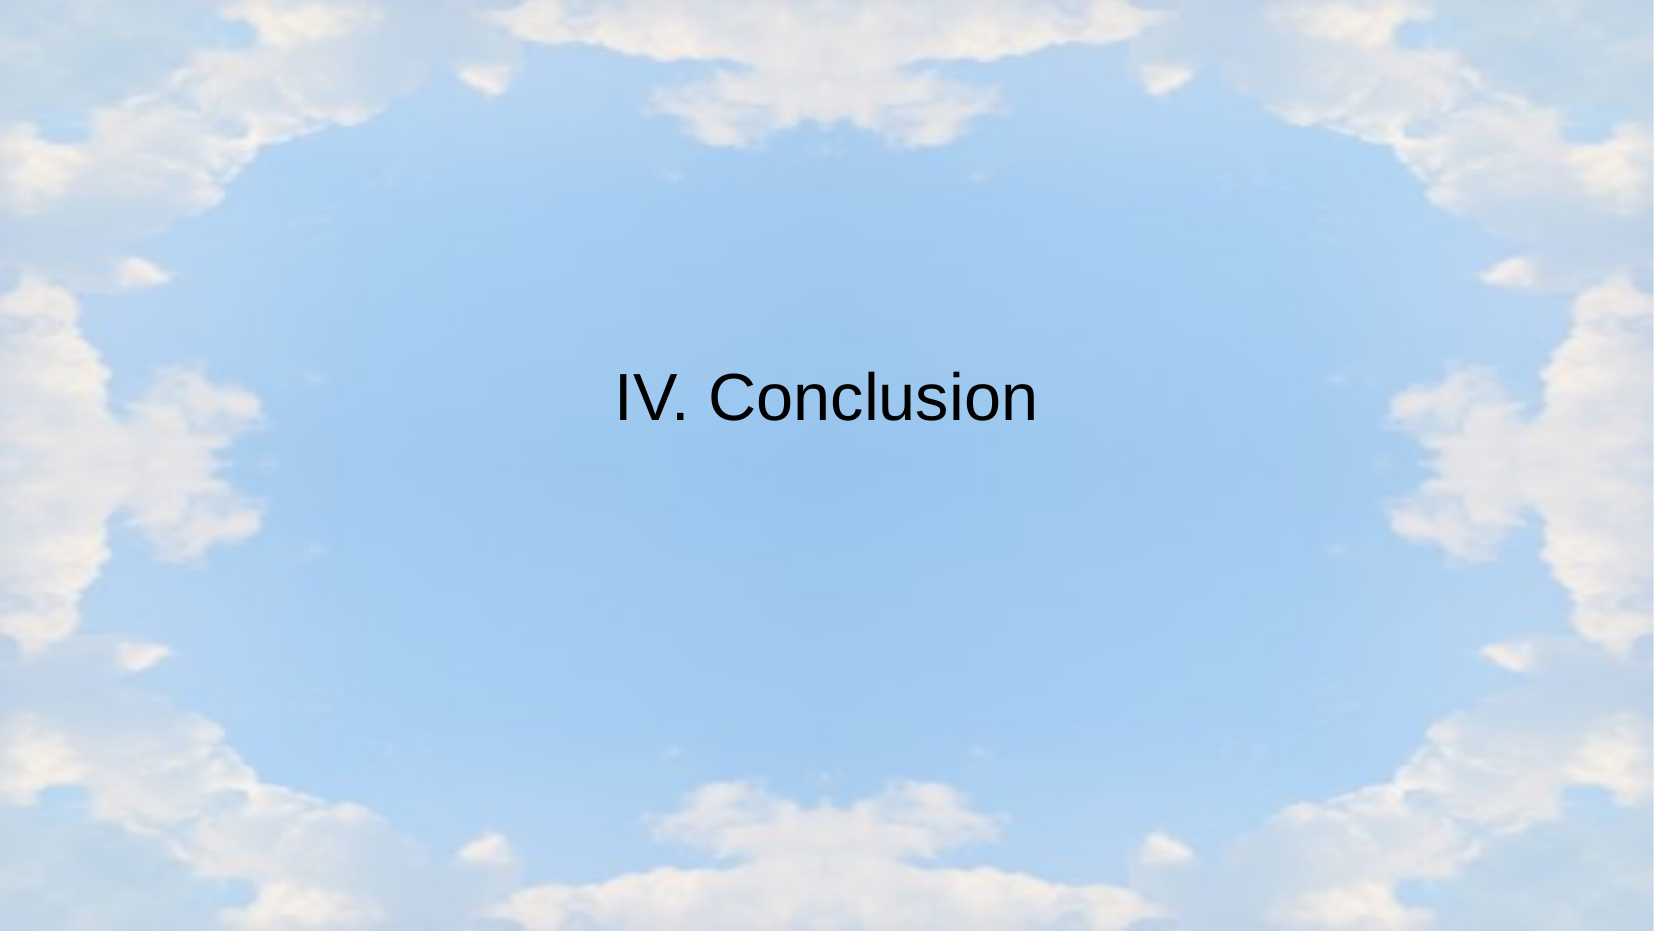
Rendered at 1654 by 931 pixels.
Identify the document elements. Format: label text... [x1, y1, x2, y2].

subtitle IV. Conclusion [82, 37, 1571, 757]
picture [0, 0, 1654, 931]
